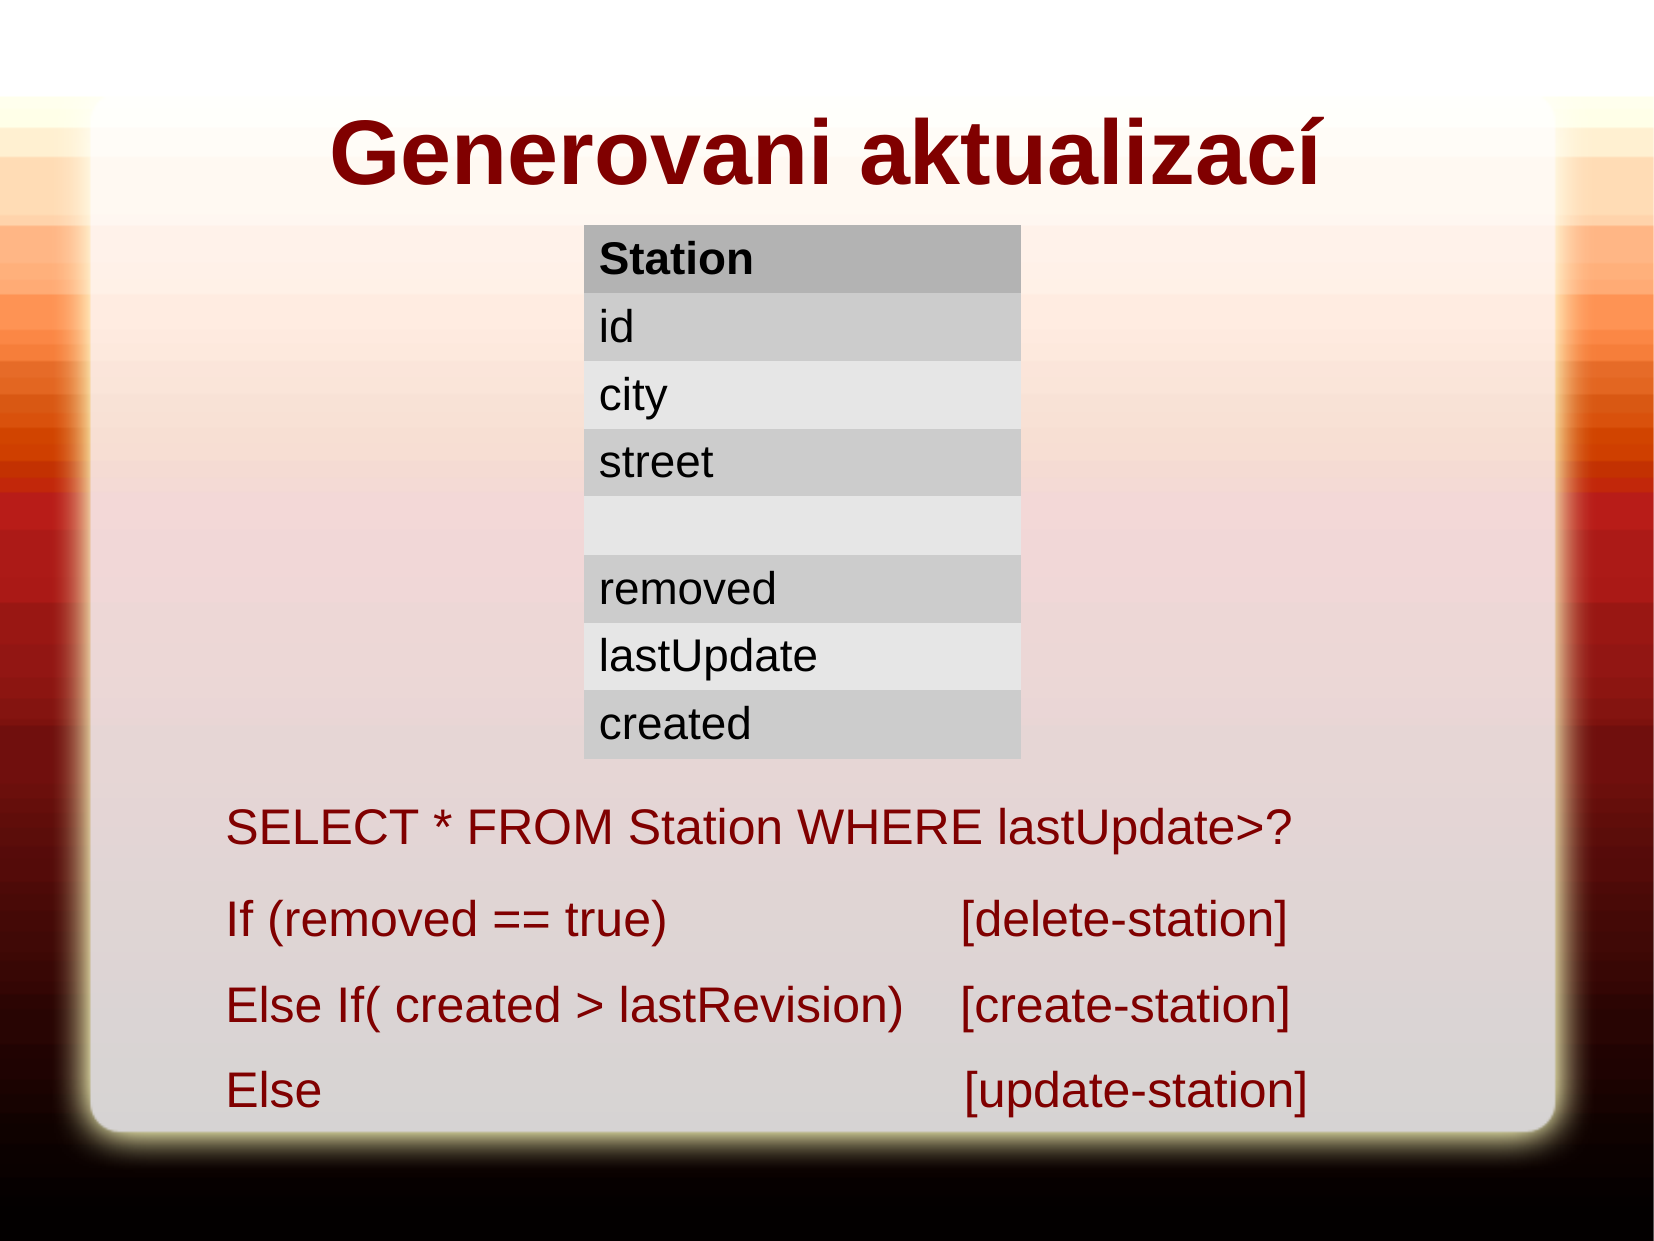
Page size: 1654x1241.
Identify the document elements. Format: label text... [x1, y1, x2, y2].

table_header Station [584, 225, 1021, 293]
title Generovani aktualizací [118, 49, 1536, 257]
table_cell [584, 496, 1021, 555]
table_cell city [584, 361, 1021, 429]
picture [0, 0, 1654, 1241]
list SELECT * FROM Station WHERE lastUpdate>? [154, 799, 1536, 891]
table_cell lastUpdate [584, 623, 1021, 690]
table_cell removed [584, 555, 1021, 623]
table_cell street [584, 429, 1021, 496]
table_cell created [584, 690, 1021, 759]
table_cell id [584, 293, 1021, 361]
list If (removed == true) [delete-station] Else If( created > lastRevision) [create-station] Else [update-station] [154, 891, 1536, 1119]
